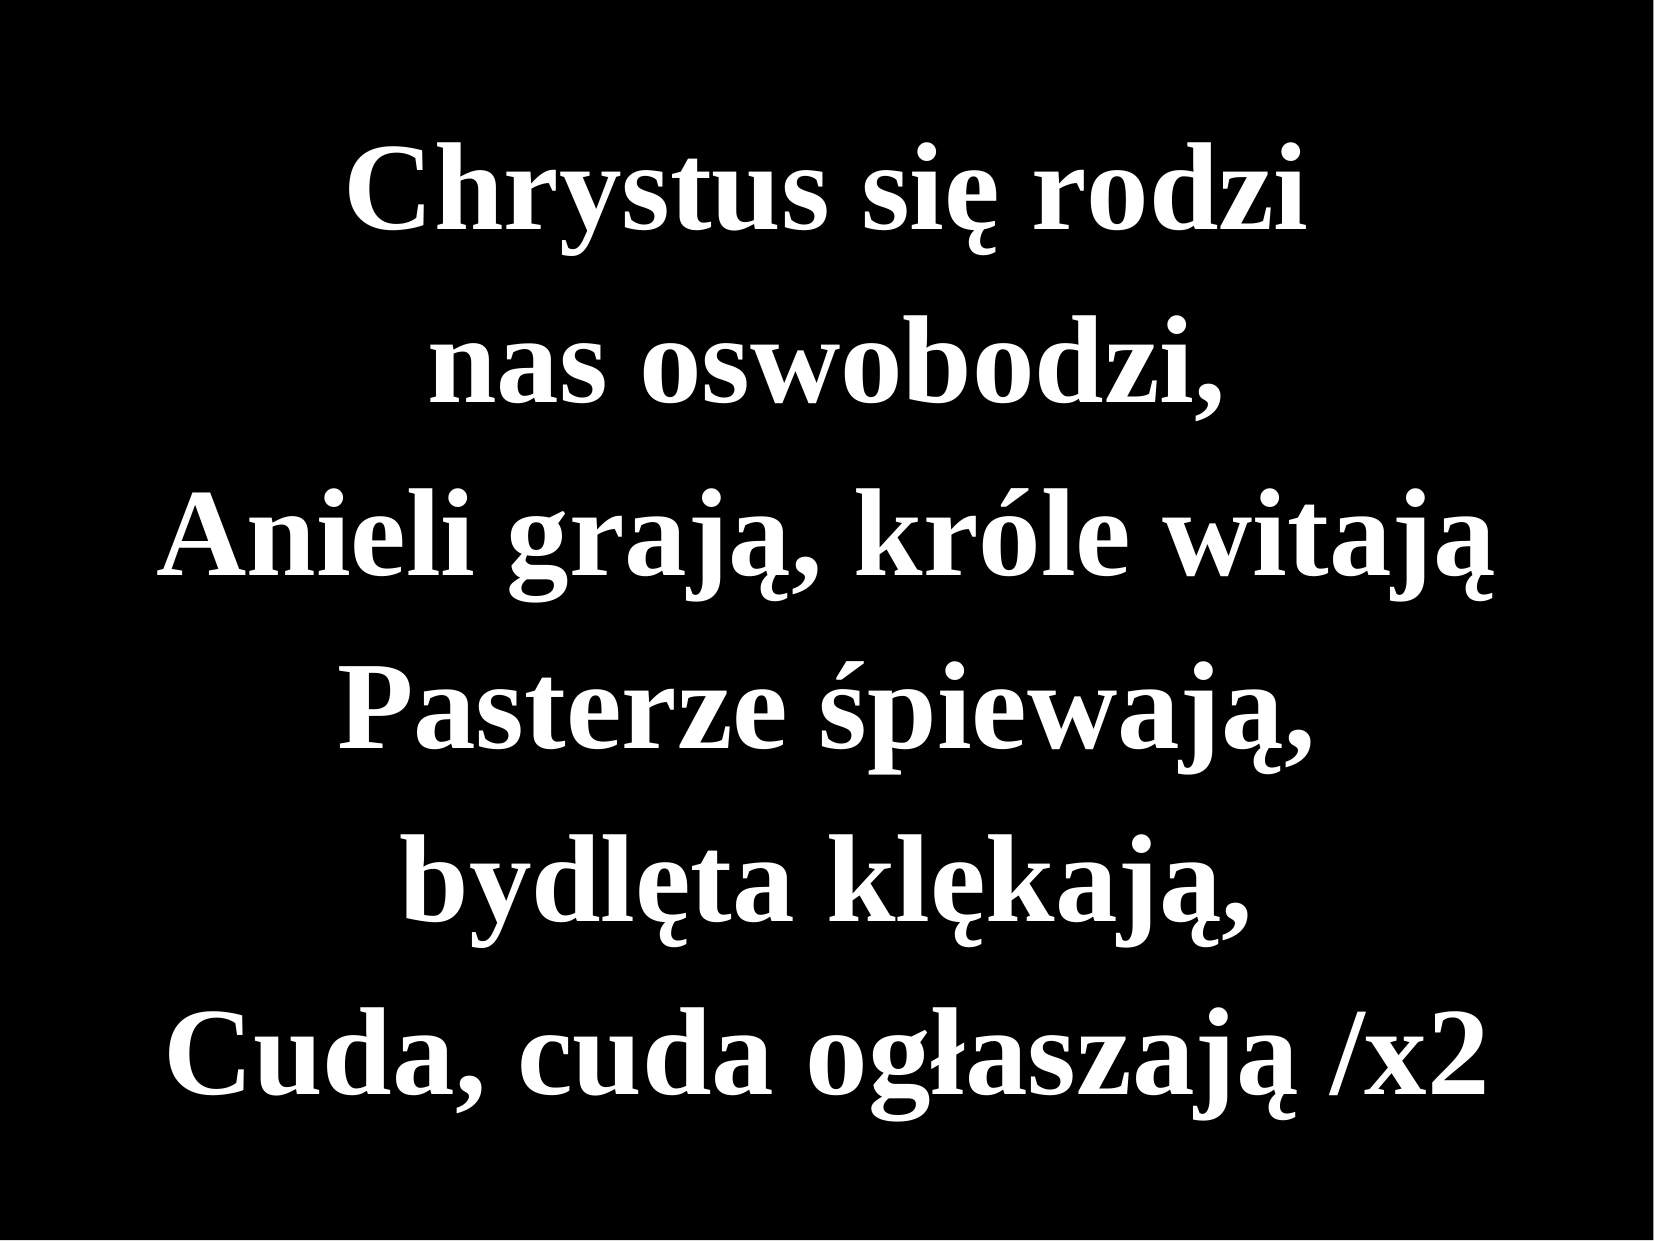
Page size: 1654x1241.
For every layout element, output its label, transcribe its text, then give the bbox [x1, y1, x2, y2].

title Chrystus się rodzi ppp nas oswobodzi, ppp Anieli grają, króle witają ppp Pasterze śpiewają, ppp bydlęta klękają, ppp Cuda, cuda ogłaszają /x2 [0, 0, 1654, 1241]
